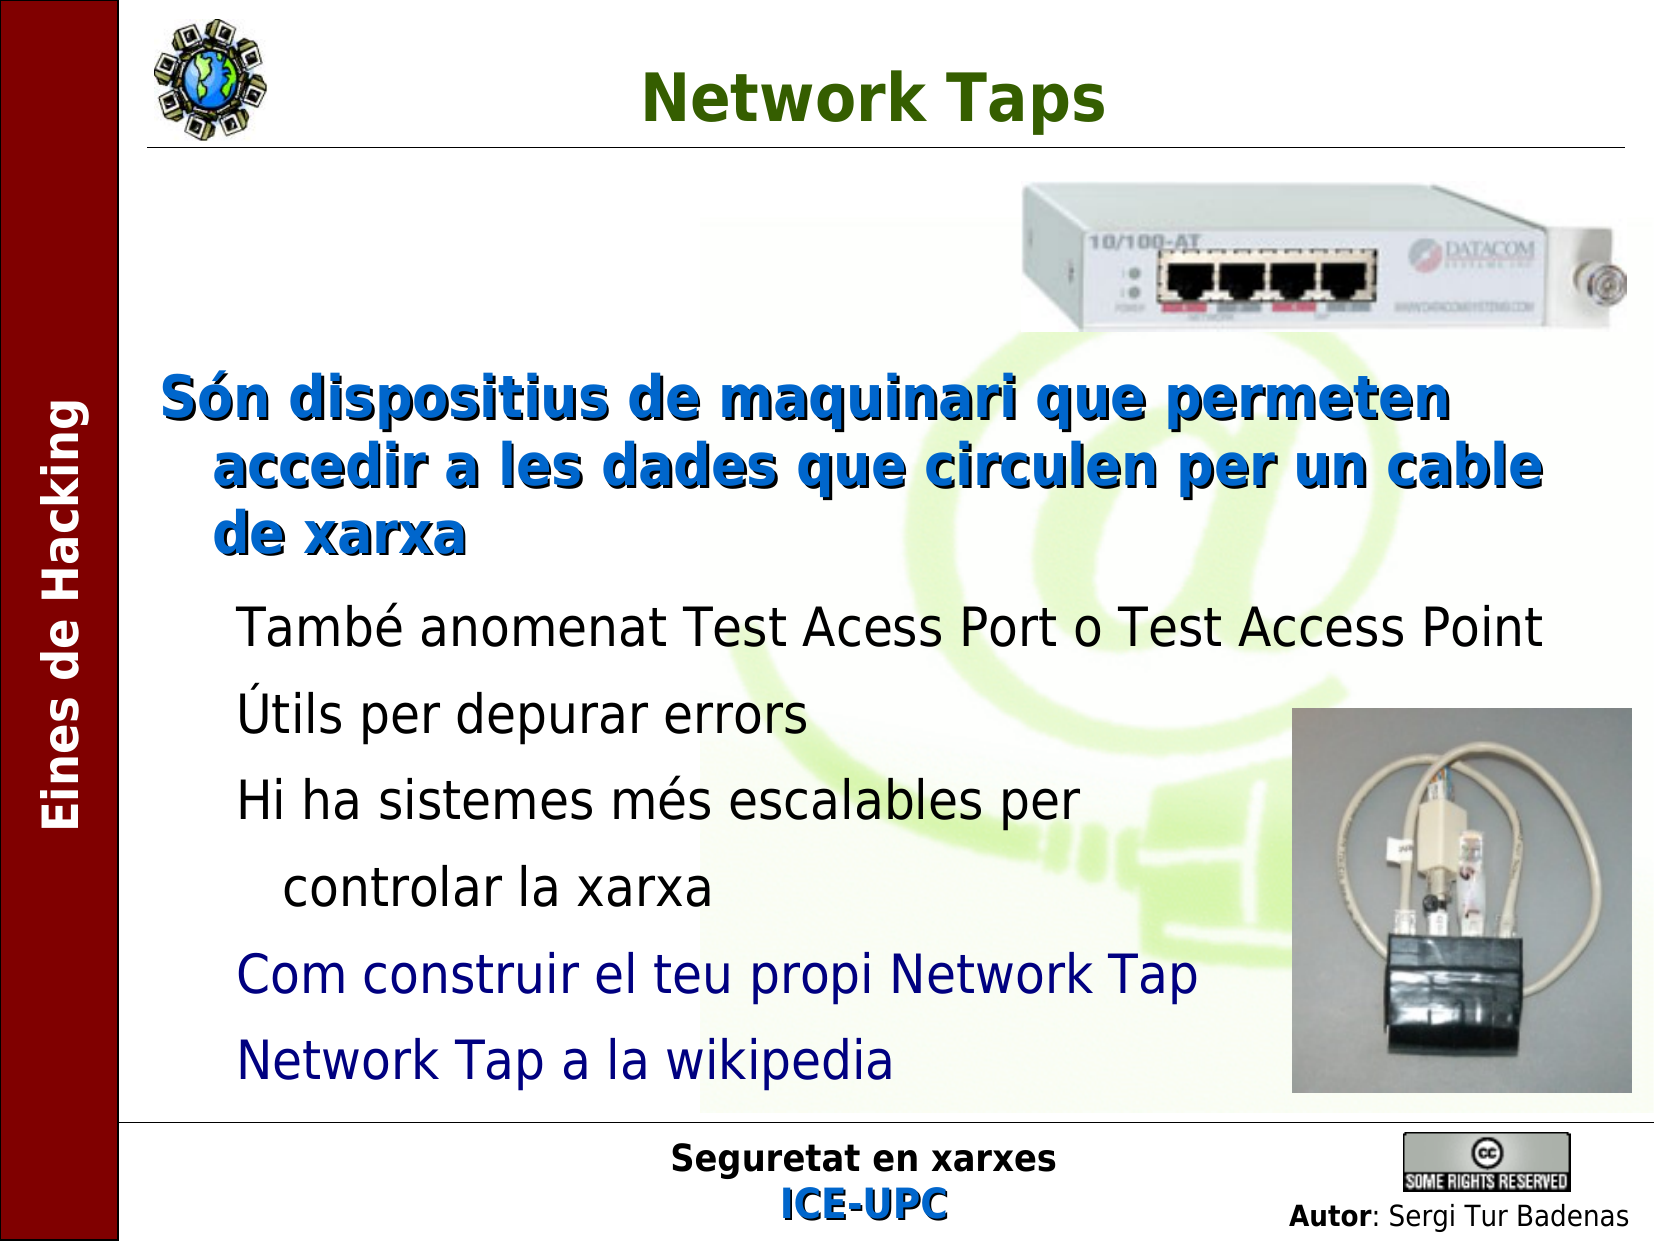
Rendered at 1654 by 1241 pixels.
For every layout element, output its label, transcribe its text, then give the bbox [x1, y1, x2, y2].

list Són dispositius de maquinari que permeten accedir a les dades que circulen per un cable de xarxa També anomenat Test Acess Port o Test Access Point Útils per depurar errors Hi ha sistemes més escalables per controlar la xarxa Com construir el teu propi Network Tap Network Tap a la wikipedia [141, 266, 1630, 1102]
picture [1403, 1132, 1571, 1192]
picture [154, 19, 268, 56]
picture [700, 181, 1654, 1113]
title Network Taps [129, 56, 1619, 141]
